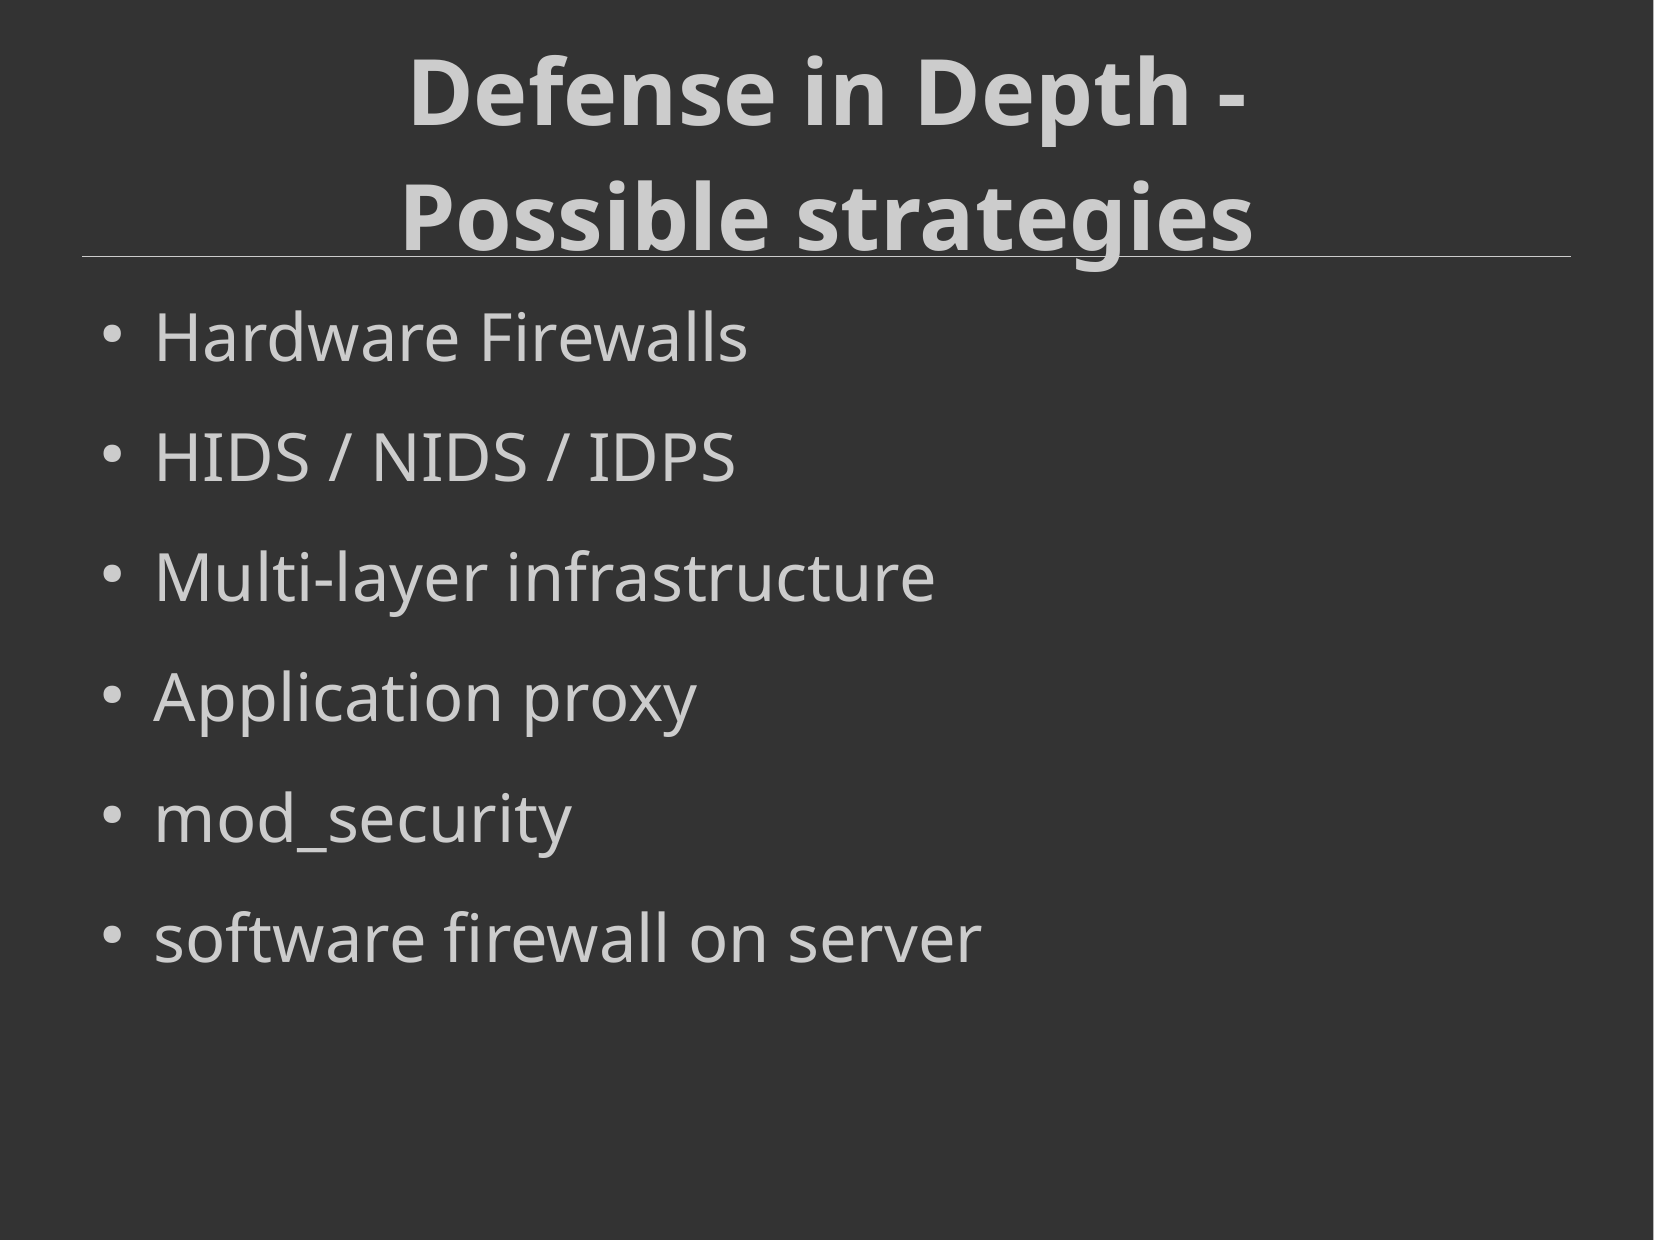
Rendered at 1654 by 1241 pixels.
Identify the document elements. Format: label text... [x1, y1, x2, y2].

list Hardware Firewalls HIDS / NIDS / IDPS Multi-layer infrastructure Application proxy mod_security software firewall on server [82, 290, 1571, 1010]
title Defense in Depth - Possible strategies [82, 45, 1571, 260]
